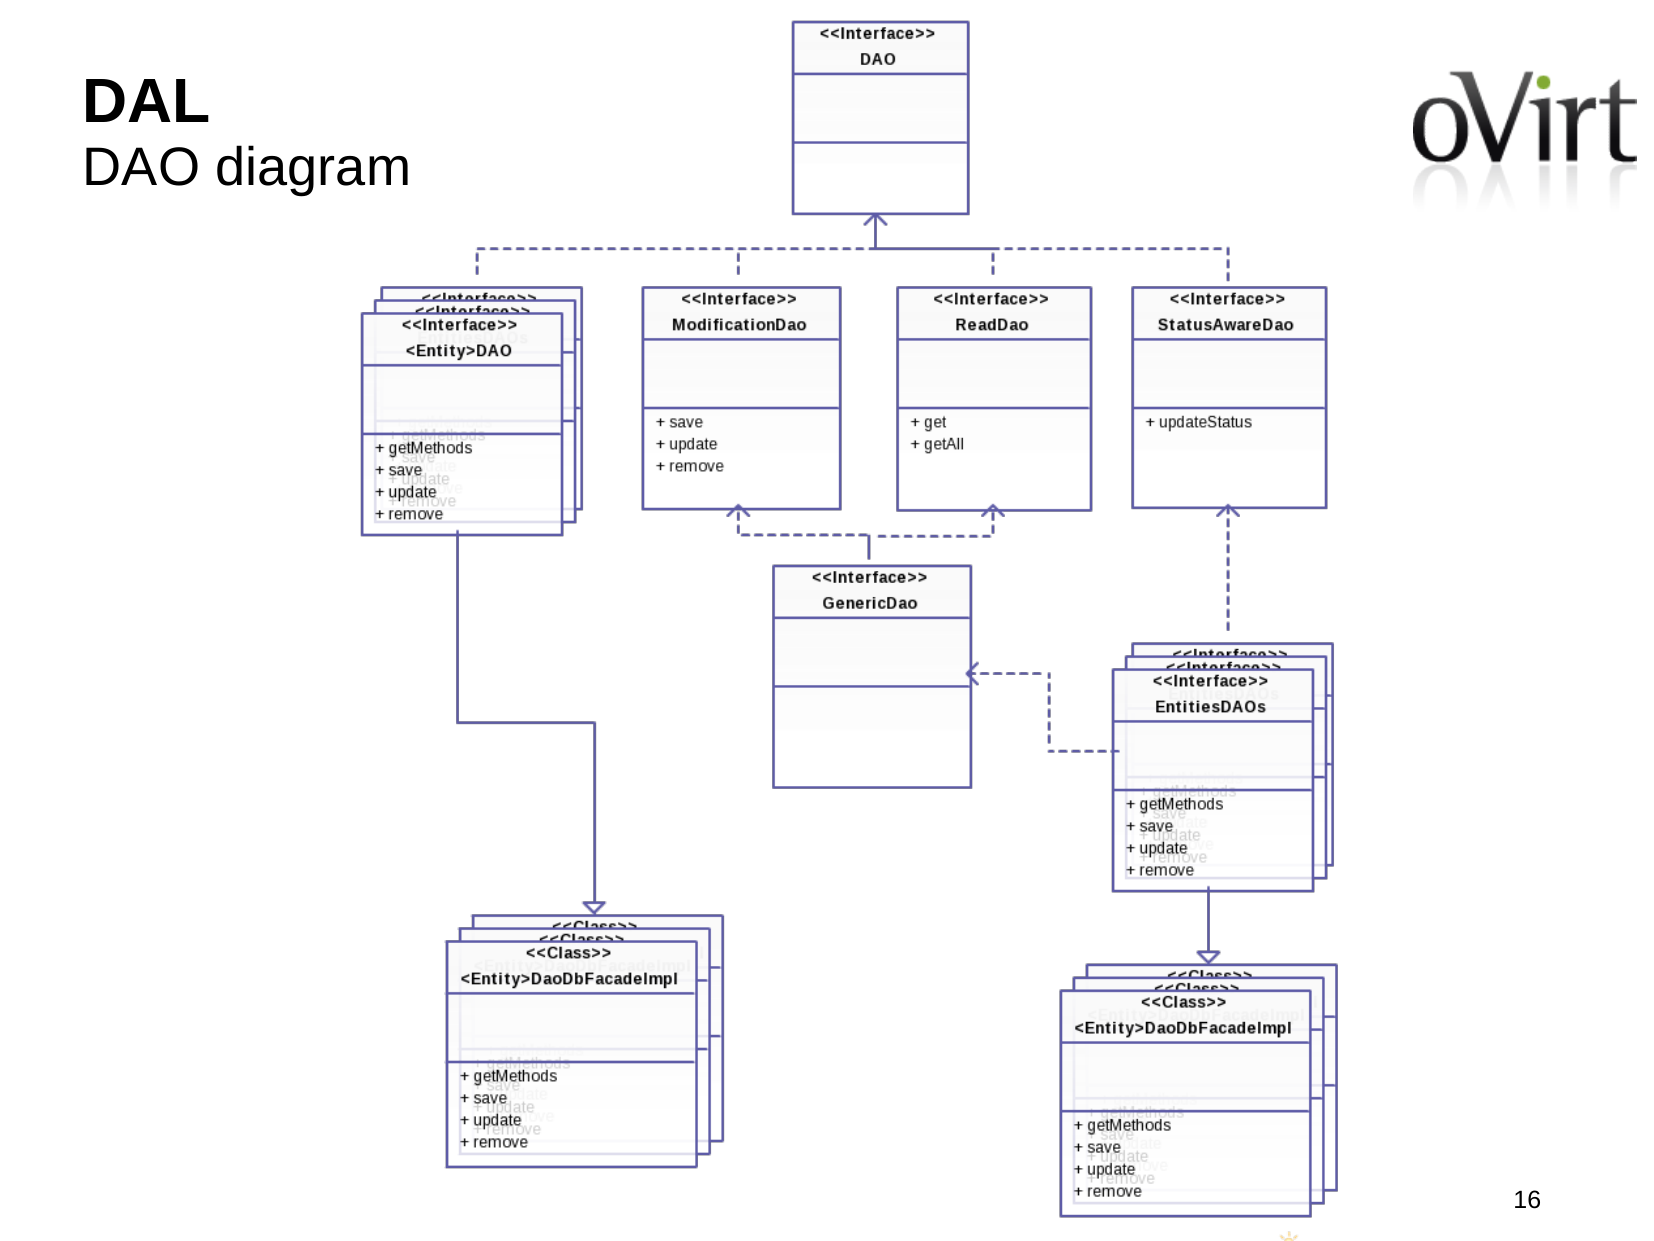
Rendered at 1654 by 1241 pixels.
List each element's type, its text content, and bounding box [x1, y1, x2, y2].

picture [348, 8, 1351, 1241]
title DAL DAO diagram [82, 45, 348, 218]
picture [1413, 63, 1637, 212]
